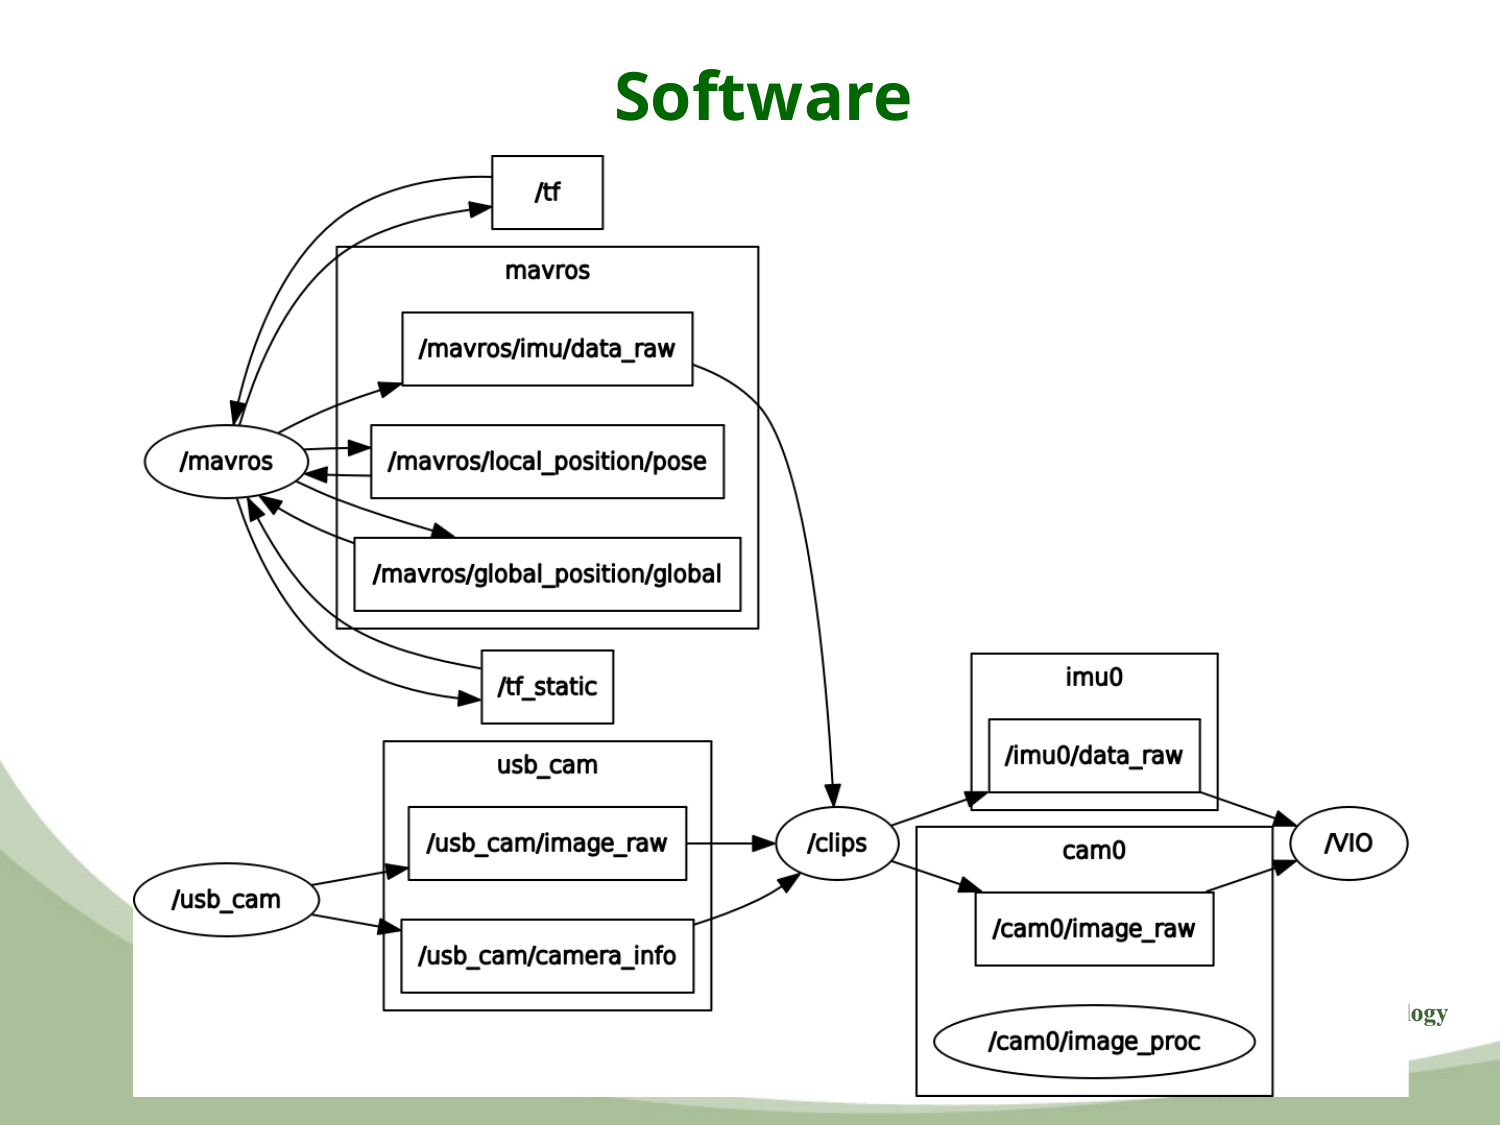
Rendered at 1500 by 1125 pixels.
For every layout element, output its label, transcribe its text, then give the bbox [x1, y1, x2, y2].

picture [0, 0, 1500, 1125]
title Software [88, 0, 1439, 188]
